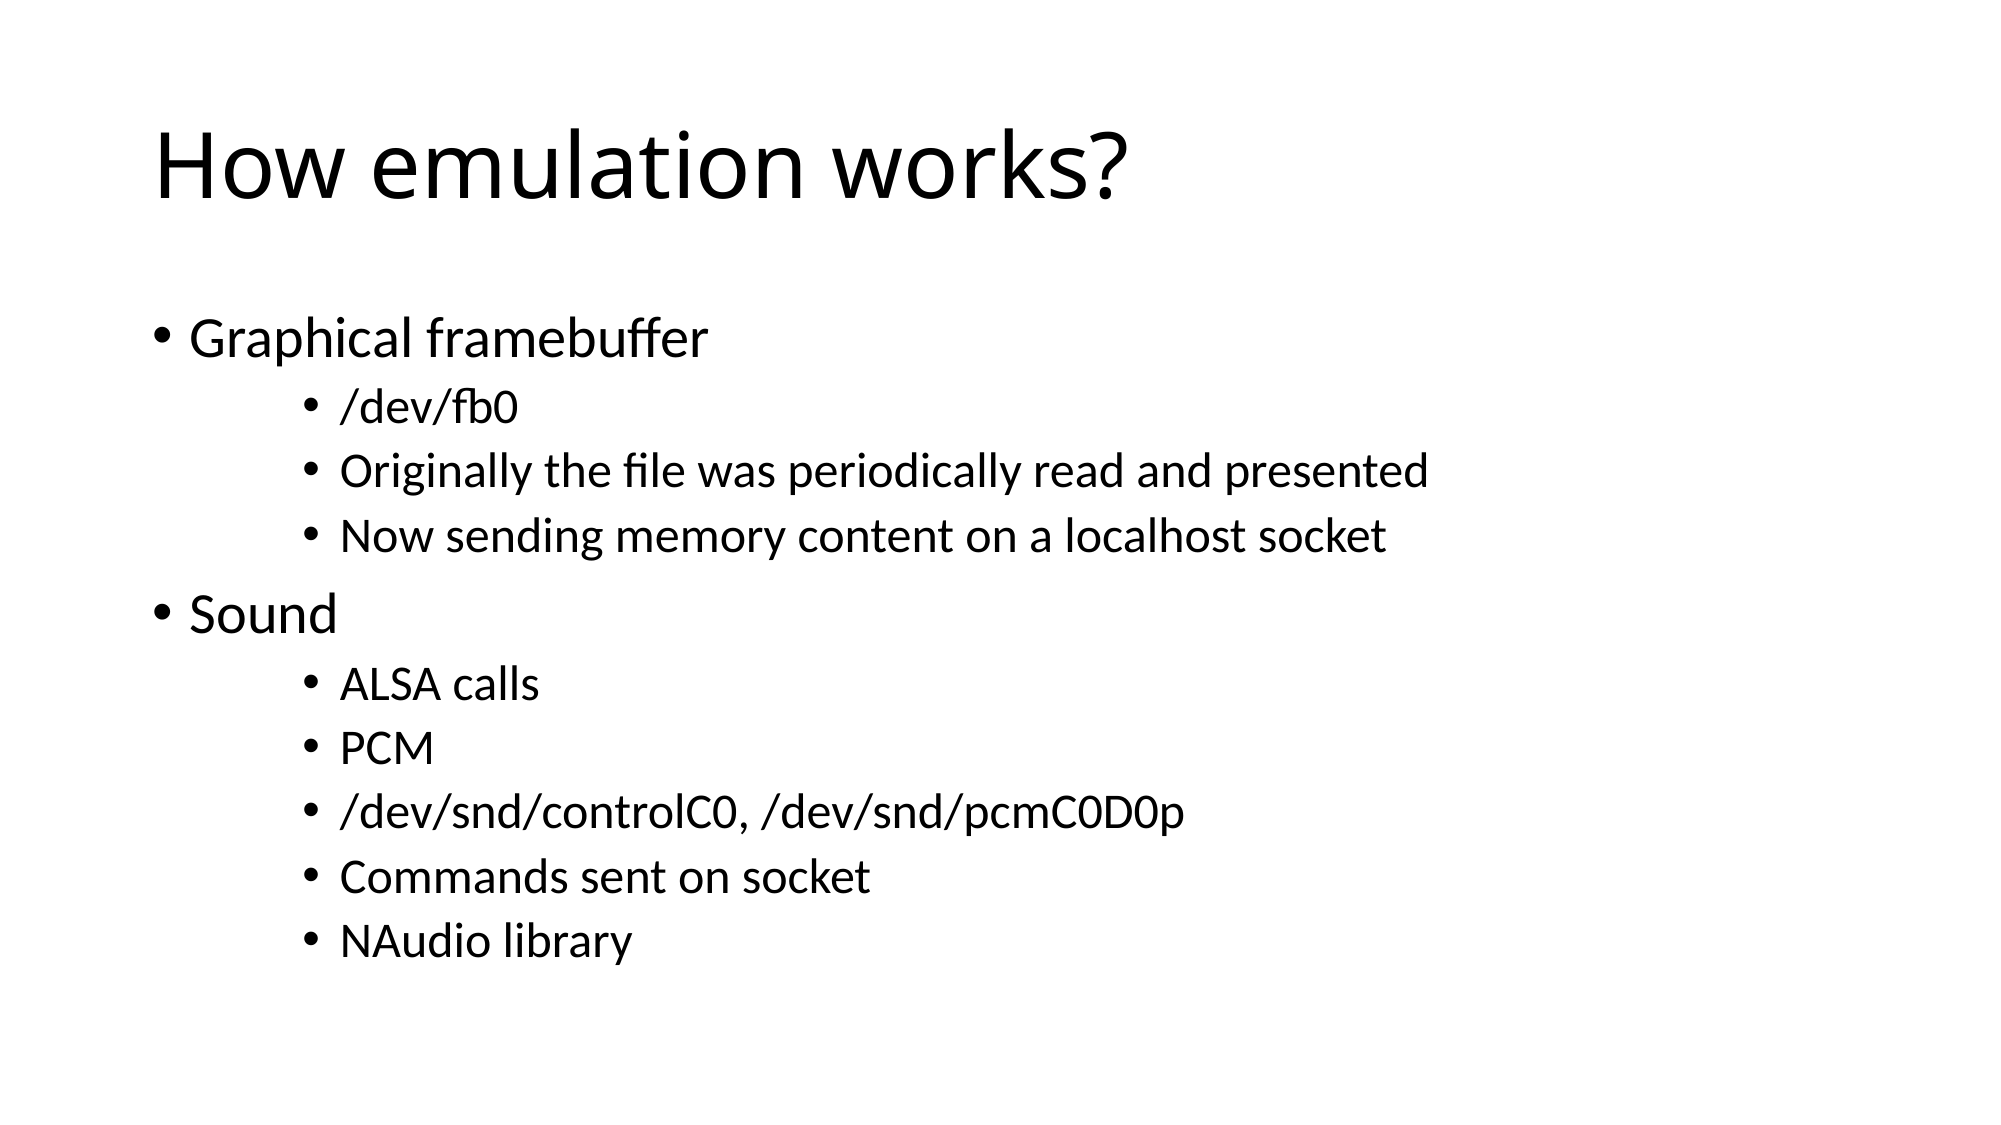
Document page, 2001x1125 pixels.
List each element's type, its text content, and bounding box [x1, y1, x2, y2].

title How emulation works? [137, 59, 1863, 278]
list Graphical framebuffer /dev/fb0 Originally the file was periodically read and presented Now sending memory content on a localhost socket Sound ALSA calls PCM /dev/snd/controlC0, /dev/snd/pcmC0D0p Commands sent on socket NAudio library [137, 299, 1863, 1014]
